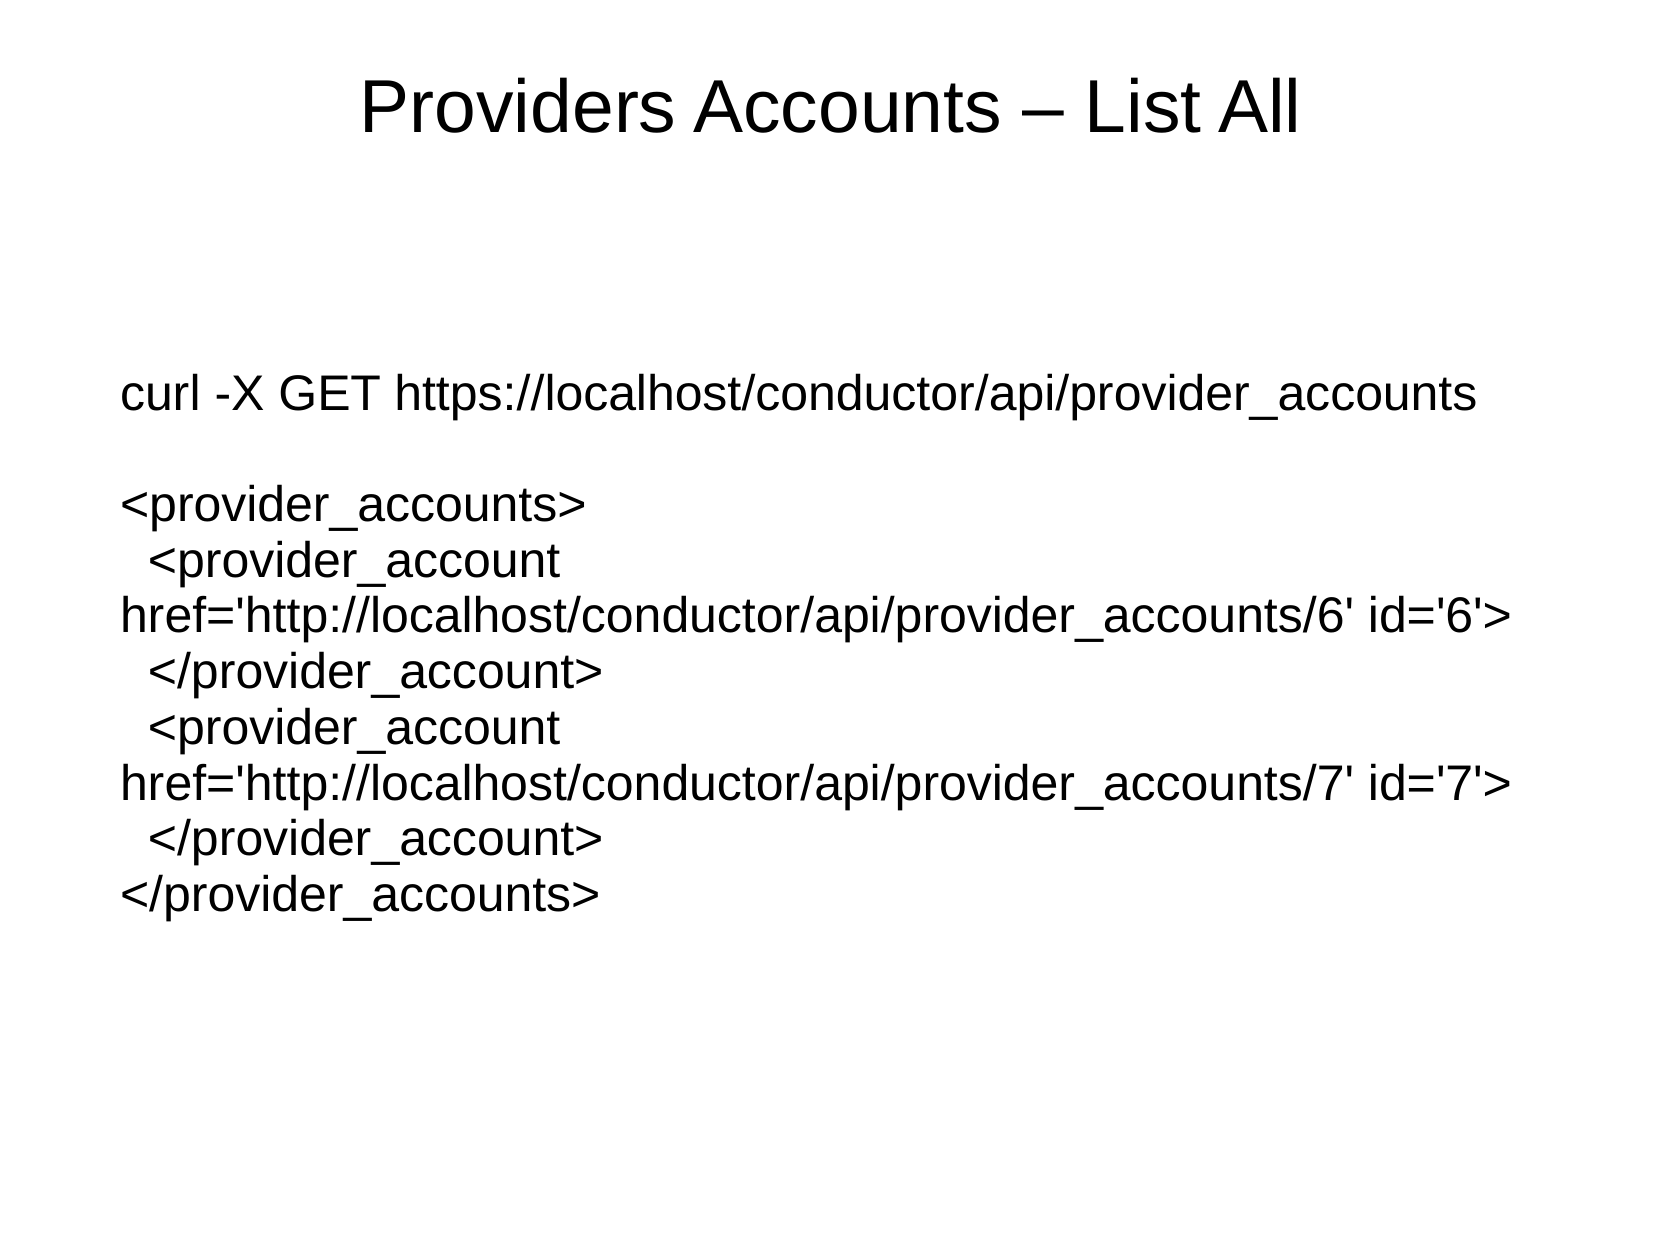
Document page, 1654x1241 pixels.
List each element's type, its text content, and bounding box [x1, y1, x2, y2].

title Providers Accounts – List All [86, 2, 1576, 211]
subtitle curl -X GET https://localhost/conductor/api/provider_accounts <provider_accounts> <provider_account href='http://localhost/conductor/api/provider_accounts/6' id='6'> </provider_account> <provider_account href='http://localhost/conductor/api/provider_accounts/7' id='7'> </provider_account> </provider_accounts> [119, 339, 1576, 1059]
